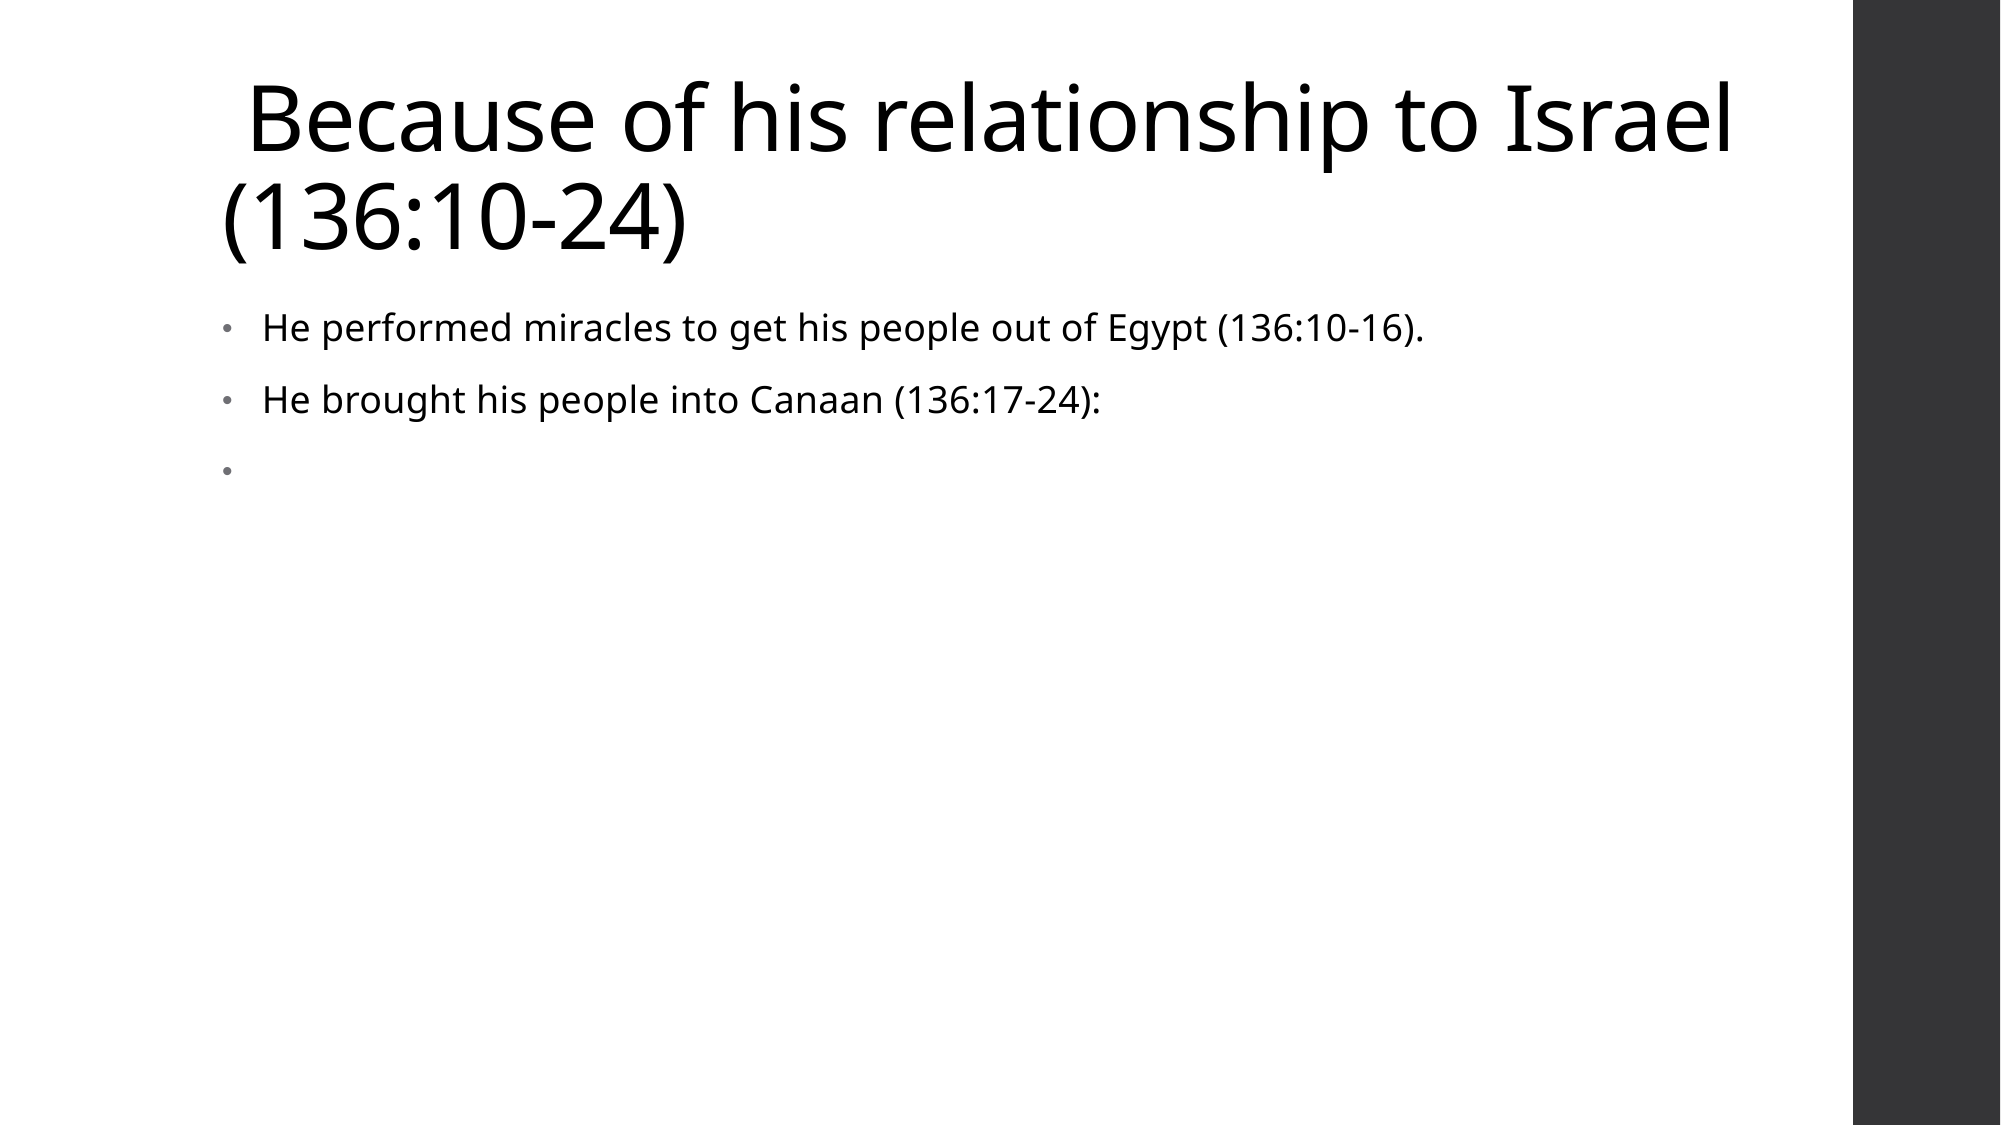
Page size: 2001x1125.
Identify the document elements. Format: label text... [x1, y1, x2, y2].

title Because of his relationship to Israel (136:10-24) [206, 60, 1797, 278]
list He performed miracles to get his people out of Egypt (136:10-16). He brought his people into Canaan (136:17-24): [206, 299, 1617, 1014]
